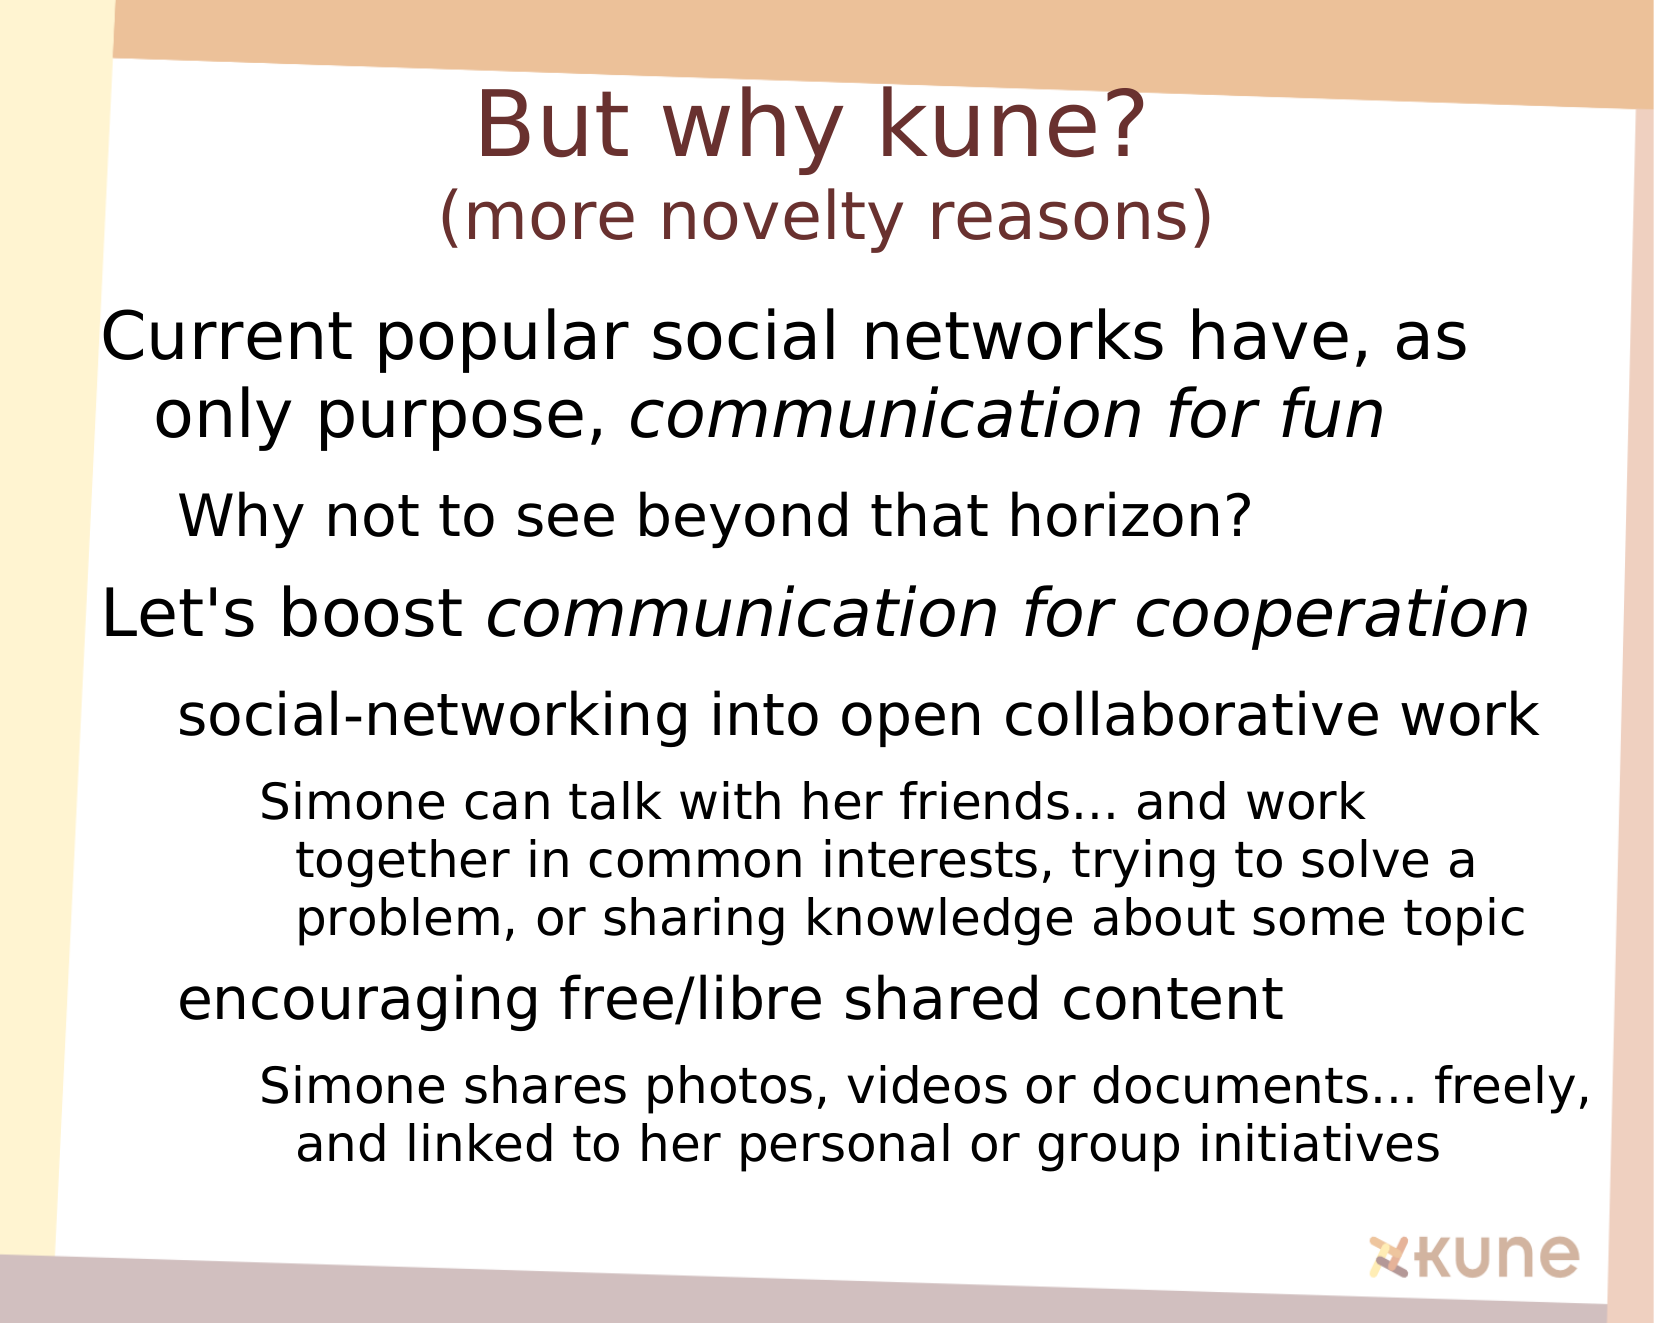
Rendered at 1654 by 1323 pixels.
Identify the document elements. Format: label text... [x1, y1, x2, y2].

list Current popular social networks have, as only purpose, communication for fun Why not to see beyond that horizon? Let's boost communication for cooperation social-networking into open collaborative work Simone can talk with her friends... and work together in common interests, trying to solve a problem, or sharing knowledge about some topic encouraging free/libre shared content Simone shares photos, videos or documents... freely, and linked to her personal or group initiatives [82, 297, 1595, 1302]
title But why kune? (more novelty reasons) [82, 53, 1571, 273]
picture [0, 0, 1654, 1323]
